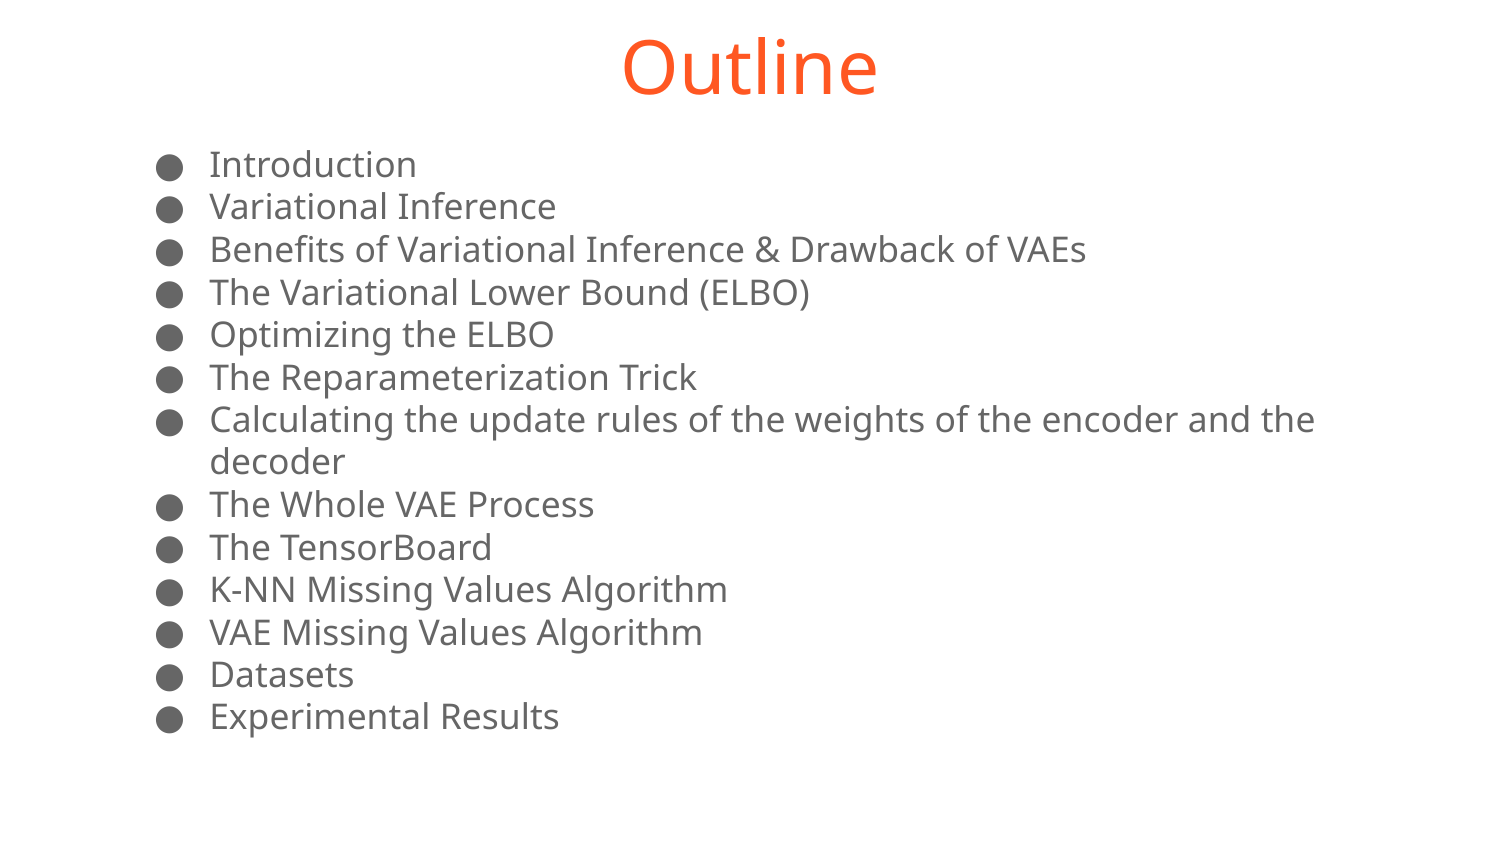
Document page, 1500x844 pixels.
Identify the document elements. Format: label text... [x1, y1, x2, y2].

title Outline [119, 4, 1381, 117]
list Introduction Variational Inference Benefits of Variational Inference & Drawback of VAEs The Variational Lower Bound (ELBO) Optimizing the ELBO The Reparameterization Trick Calculating the update rules of the weights of the encoder and the decoder The Whole VAE Process The TensorBoard K-NN Missing Values Algorithm VAE Missing Values Algorithm Datasets Experimental Results [119, 126, 1381, 809]
